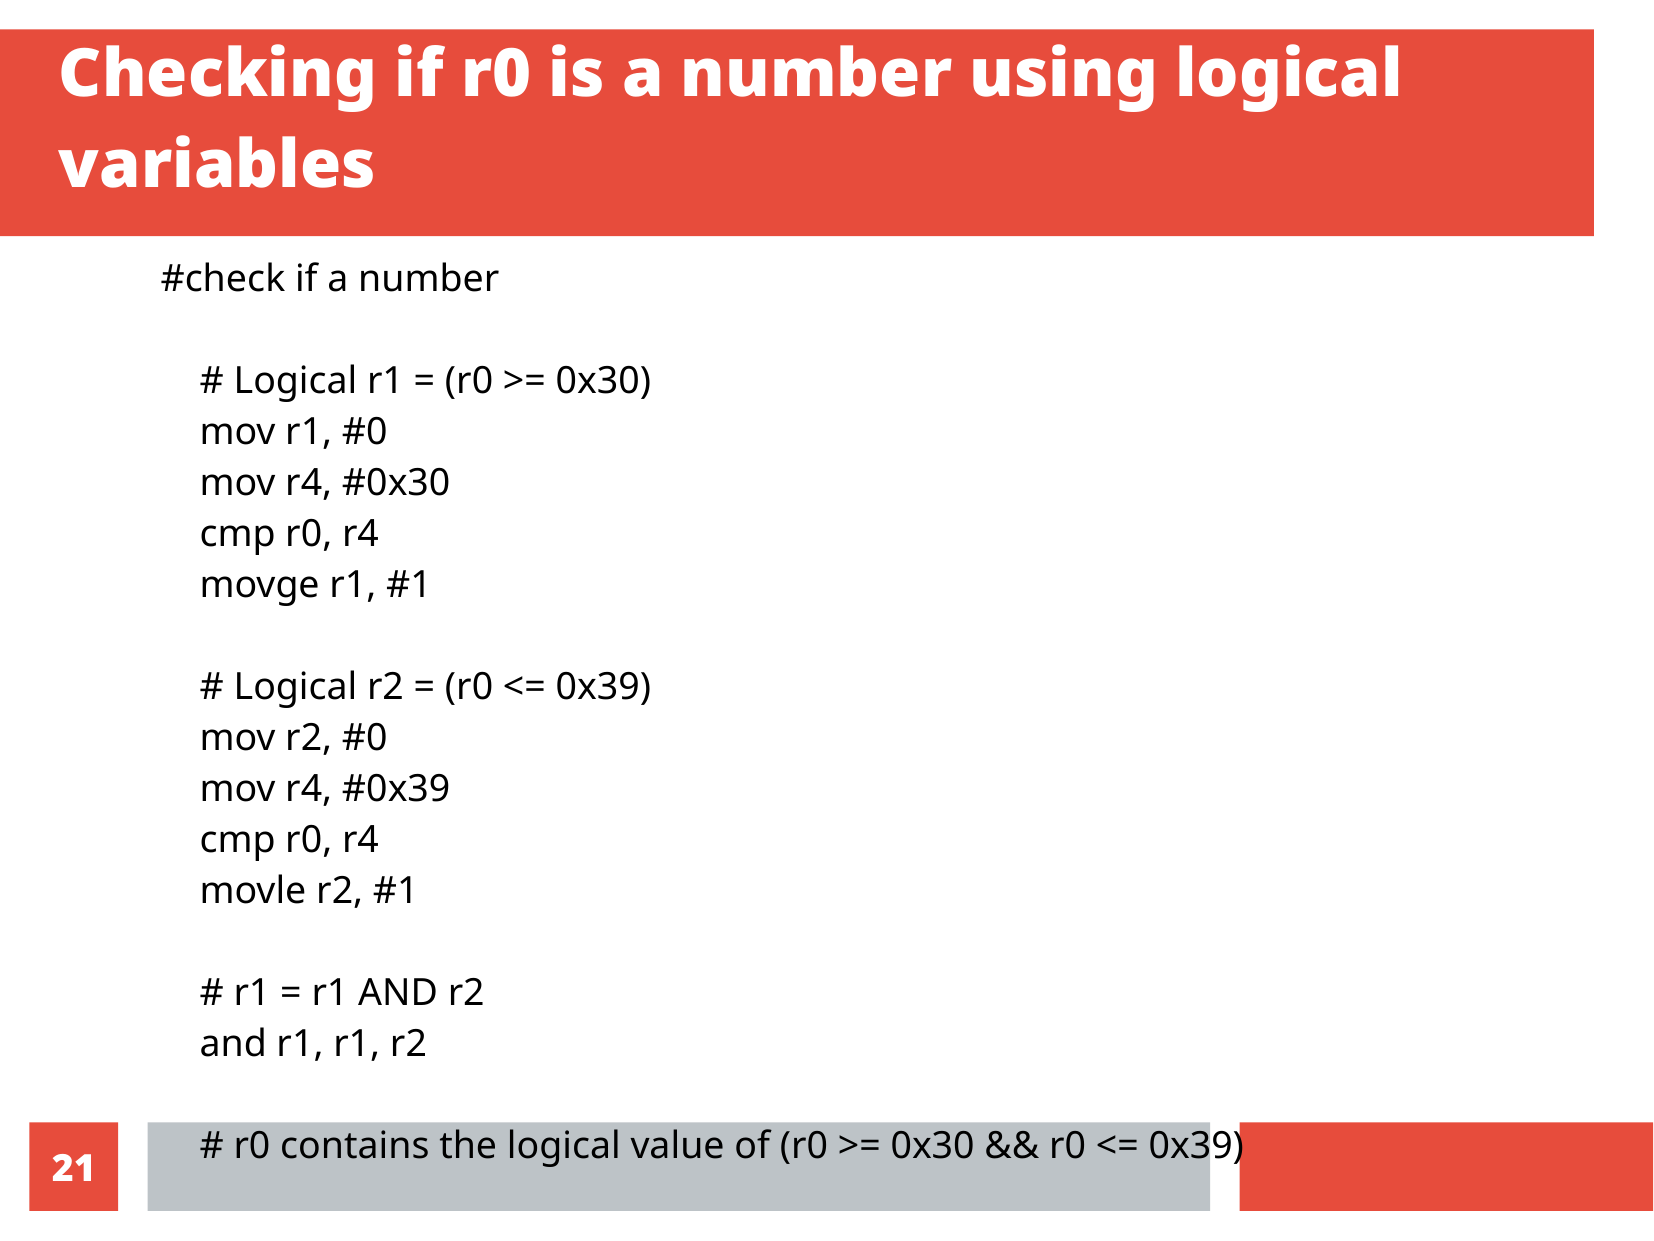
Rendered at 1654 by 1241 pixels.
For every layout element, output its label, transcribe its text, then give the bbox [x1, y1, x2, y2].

title Checking if r0 is a number using logical variables [58, 59, 1594, 207]
text_box #check if a number # Logical r1 = (r0 >= 0x30) mov r1, #0 mov r4, #0x30 cmp r0, r4 movge r1, #1 # Logical r2 = (r0 <= 0x39) mov r2, #0 mov r4, #0x39 cmp r0, r4 movle r2, #1 # r1 = r1 AND r2 and r1, r1, r2 # r0 contains the logical value of (r0 >= 0x30 && r0 <= 0x39) [145, 243, 1111, 1111]
